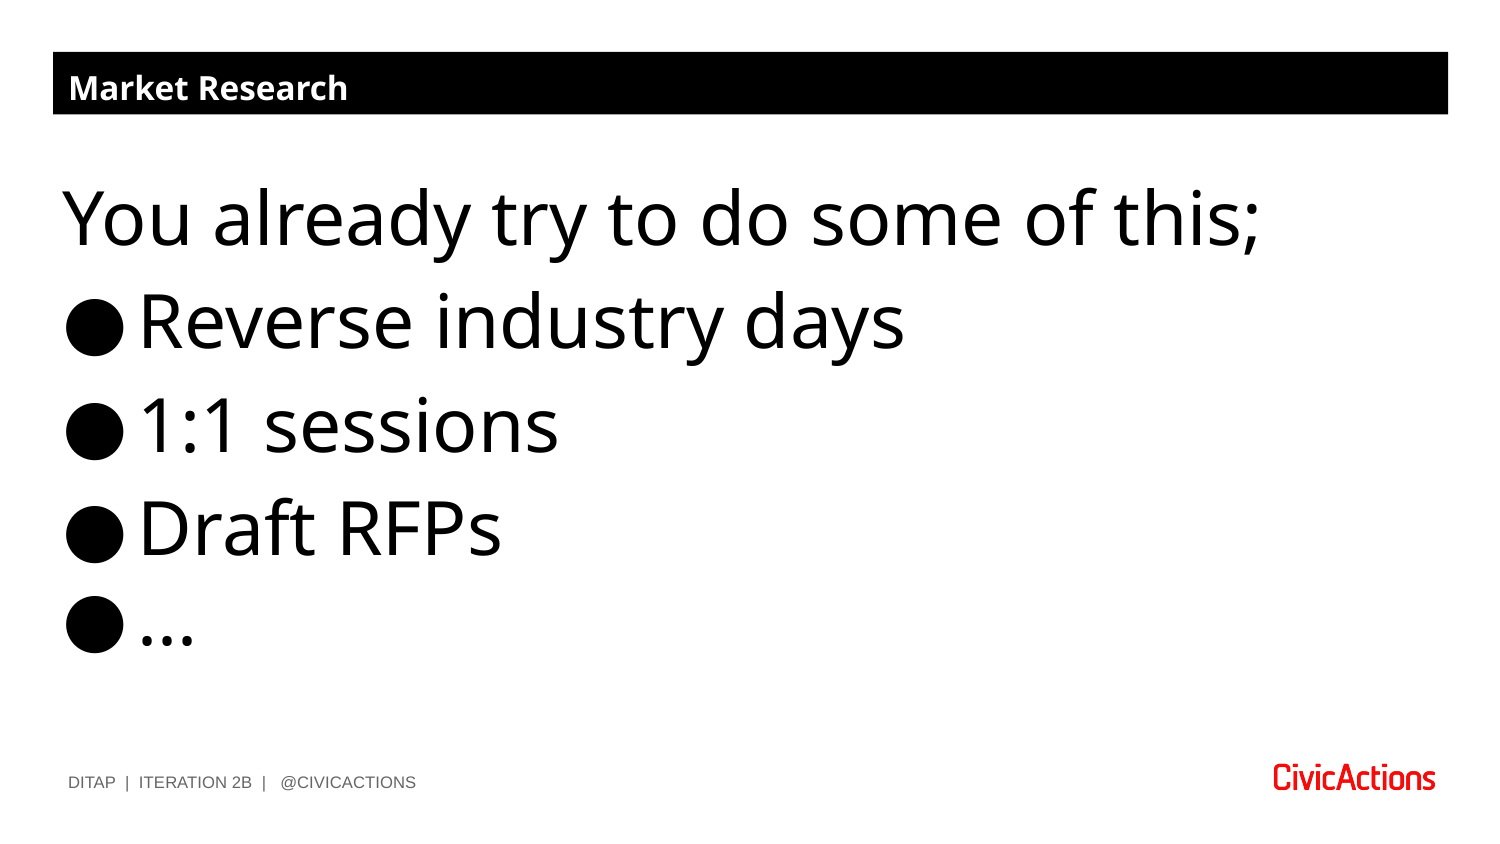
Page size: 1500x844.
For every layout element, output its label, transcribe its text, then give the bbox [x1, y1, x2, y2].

picture [1271, 758, 1438, 795]
list You already try to do some of this; Reverse industry days 1:1 sessions Draft RFPs ... [53, 147, 1449, 742]
title Market Research [53, 51, 1449, 115]
